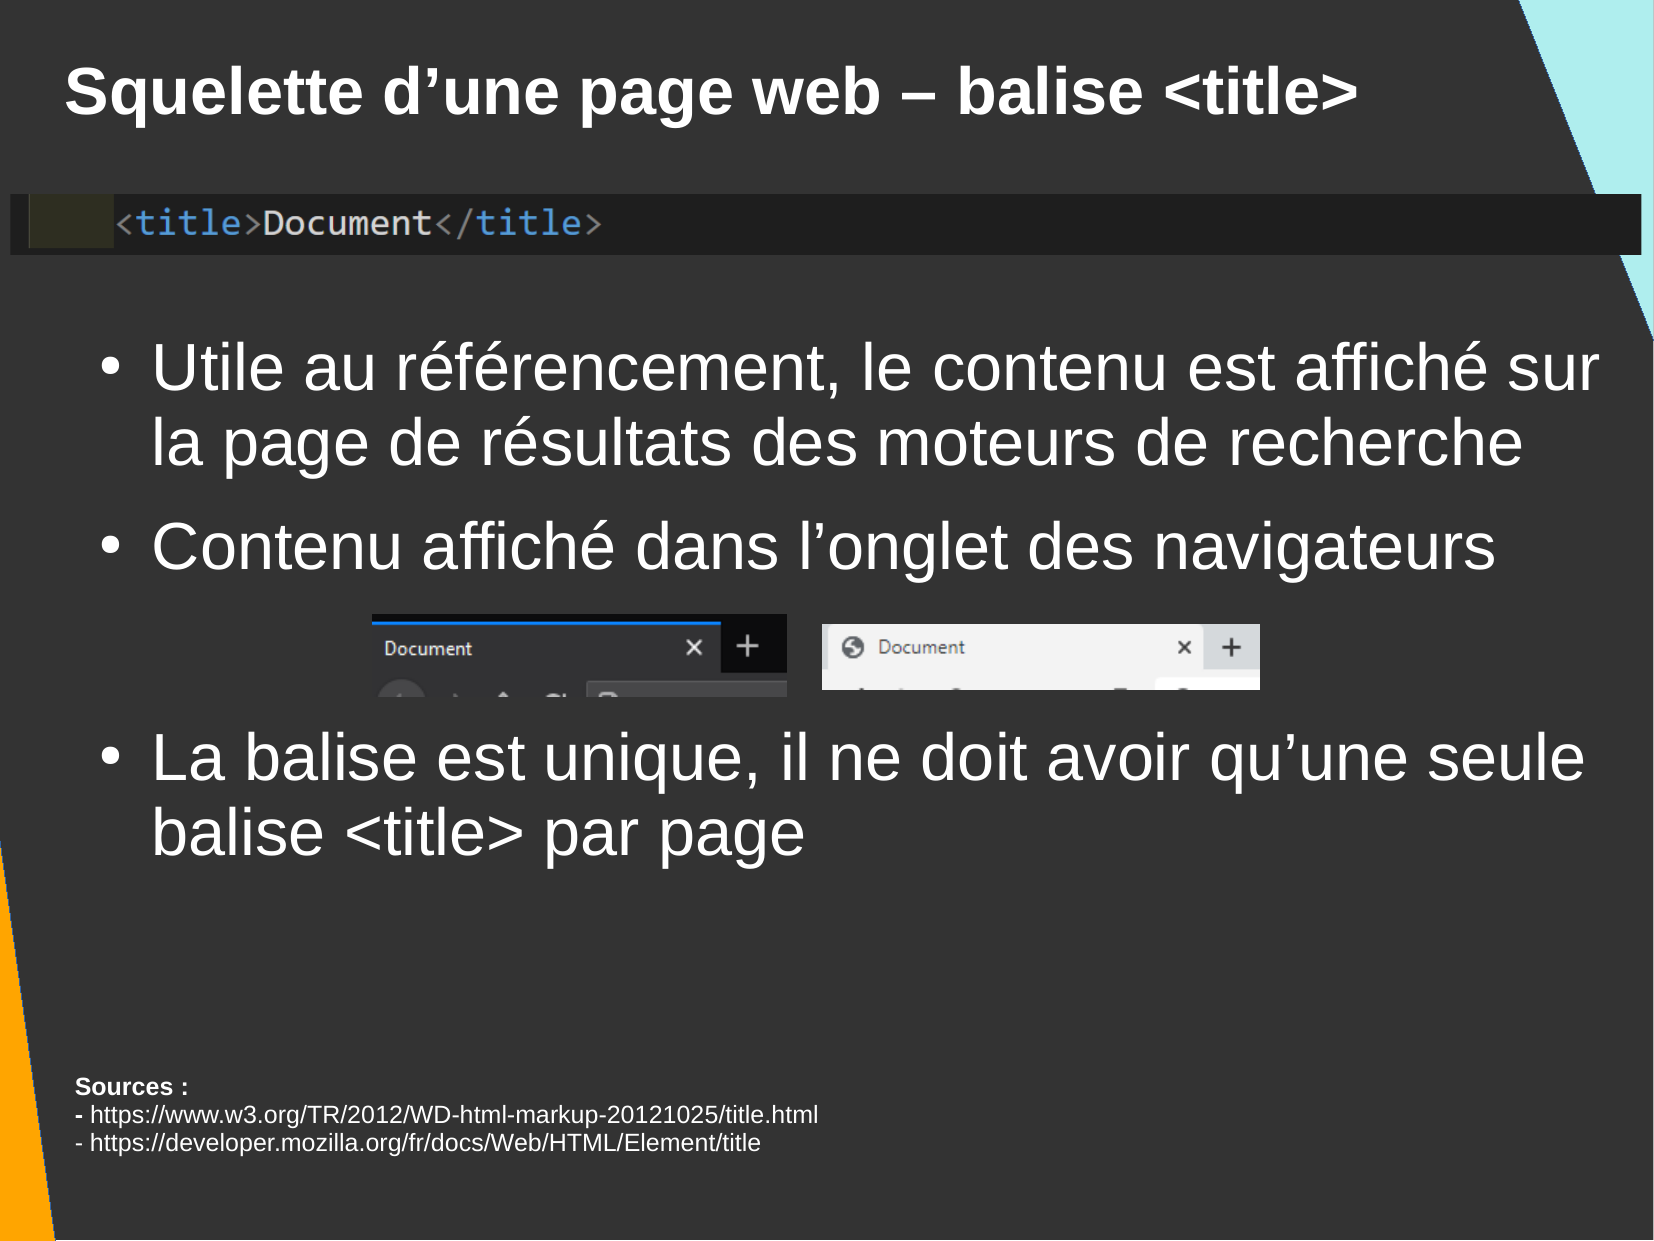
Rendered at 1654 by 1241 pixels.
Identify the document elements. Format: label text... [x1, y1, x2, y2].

picture [10, 194, 1642, 255]
list Utile au référencement, le contenu est affiché sur la page de résultats des moteurs de recherche Contenu affiché dans l’onglet des navigateurs [80, 329, 1635, 600]
text_box [1518, 0, 1654, 341]
list La balise est unique, il ne doit avoir qu’une seule balise <title> par page [80, 720, 1635, 991]
text_box Sources : - https://www.w3.org/TR/2012/WD-html-markup-20121025/title.html - https://developer.mozilla.org/fr/docs/Web/HTML/Element/title [59, 1065, 1548, 1241]
title Squelette d’une page web – balise <title> [64, 54, 1553, 167]
picture [822, 624, 1260, 690]
picture [372, 614, 787, 697]
text_box [0, 840, 56, 1241]
